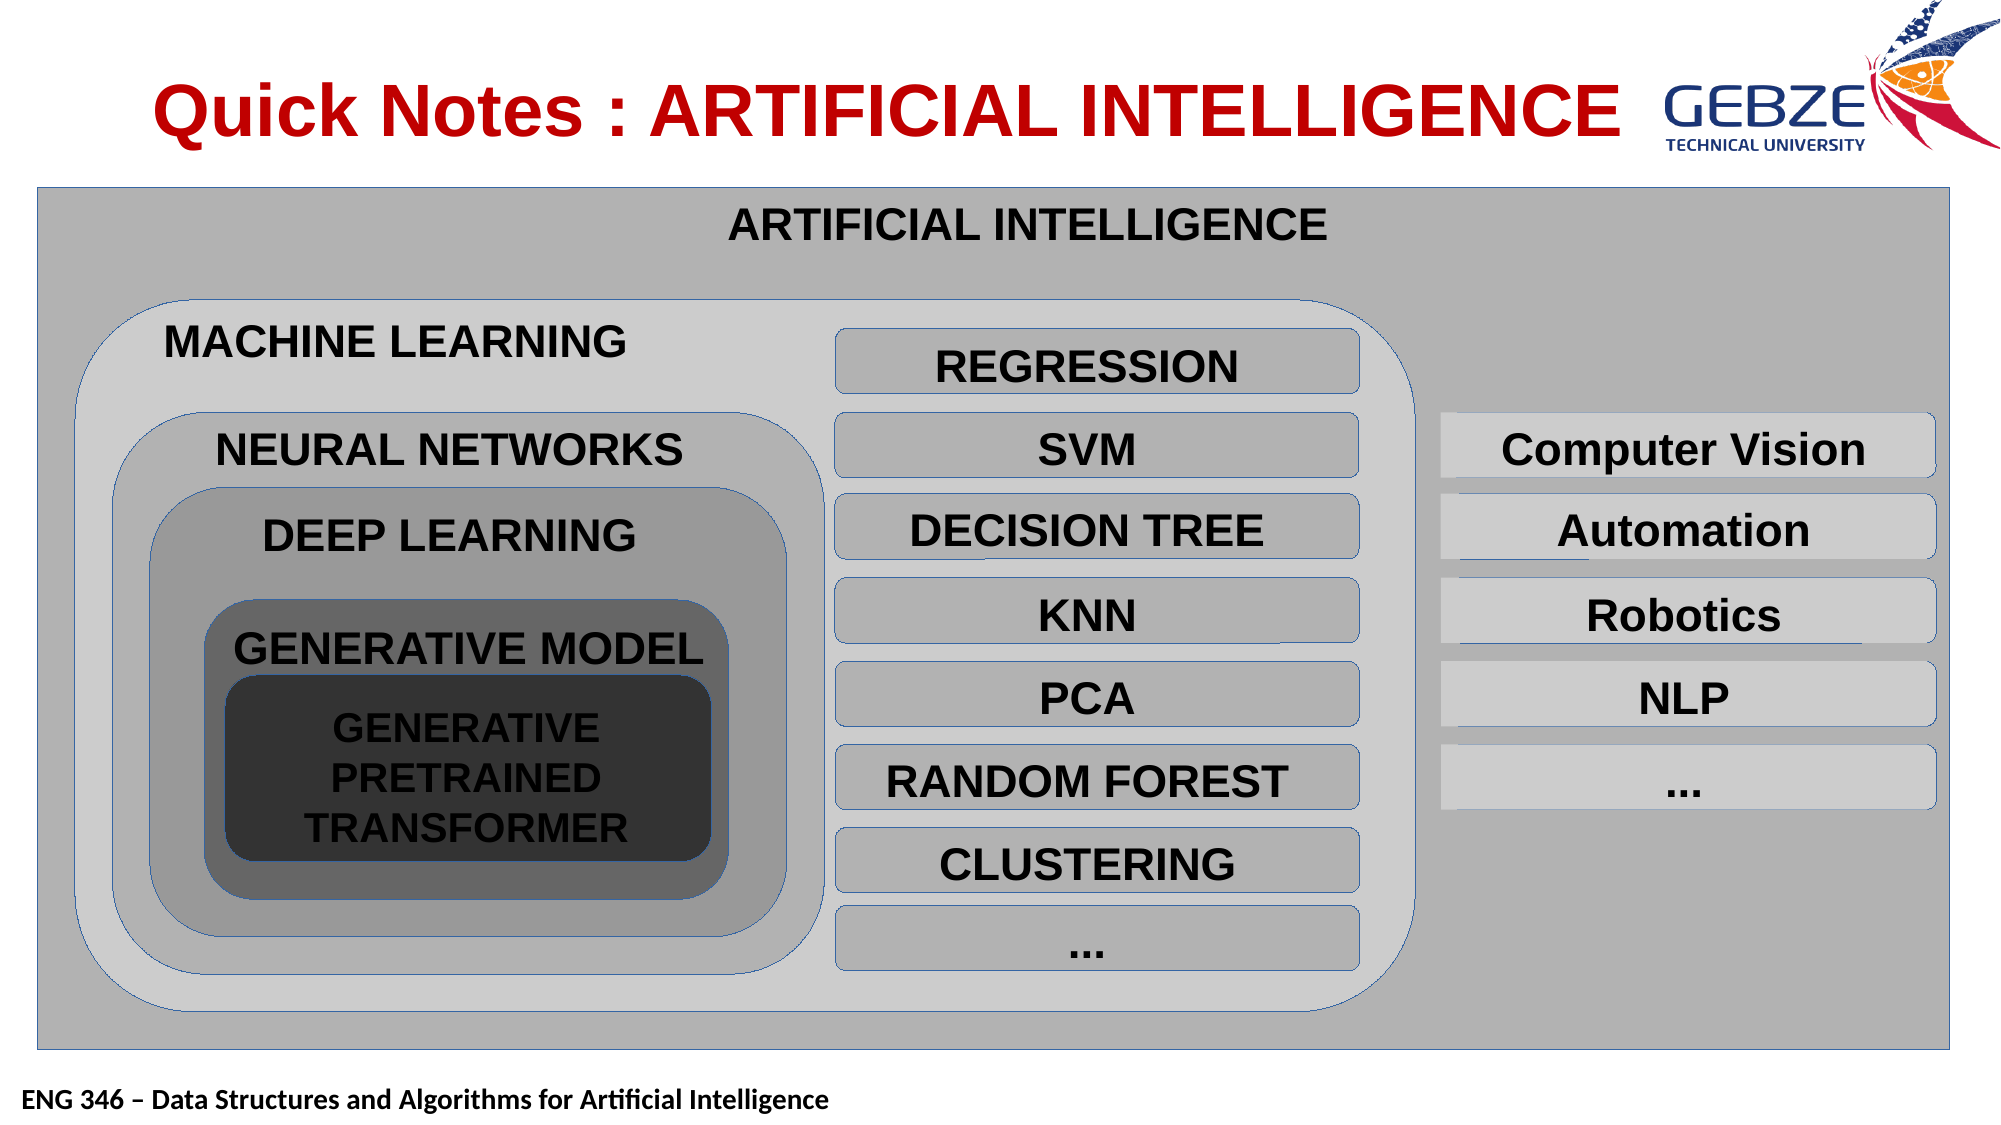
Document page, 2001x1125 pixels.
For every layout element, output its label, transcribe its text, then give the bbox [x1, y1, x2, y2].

text_box ARTIFICIAL INTELLIGENCE [712, 187, 1350, 312]
text_box [37, 187, 1950, 1050]
text_box NLP [1441, 661, 1928, 727]
text_box GENERATIVE PRETRAINED TRANSFORMER [279, 693, 654, 847]
text_box GENERATIVE MODEL [206, 611, 732, 761]
text_box PCA [825, 661, 1350, 727]
text_box CLUSTERING [825, 827, 1350, 893]
title Quick Notes : ARTIFICIAL INTELLIGENCE [137, 59, 1650, 165]
text_box DECISION TREE [825, 493, 1350, 559]
text_box KNN [825, 577, 1350, 643]
text_box RANDOM FOREST [825, 744, 1350, 810]
text_box Robotics [1440, 577, 1928, 643]
text_box Computer Vision [1440, 412, 1927, 478]
picture [1665, 0, 2001, 151]
text_box DEEP LEARNING [187, 498, 712, 648]
text_box ... [1441, 744, 1928, 810]
text_box REGRESSION [825, 329, 1350, 395]
text_box Automation [1440, 493, 1928, 559]
text_box MACHINE LEARNING [148, 304, 673, 431]
text_box ... [862, 905, 1312, 971]
text_box NEURAL NETWORKS [187, 412, 712, 497]
text_box SVM [825, 412, 1350, 478]
